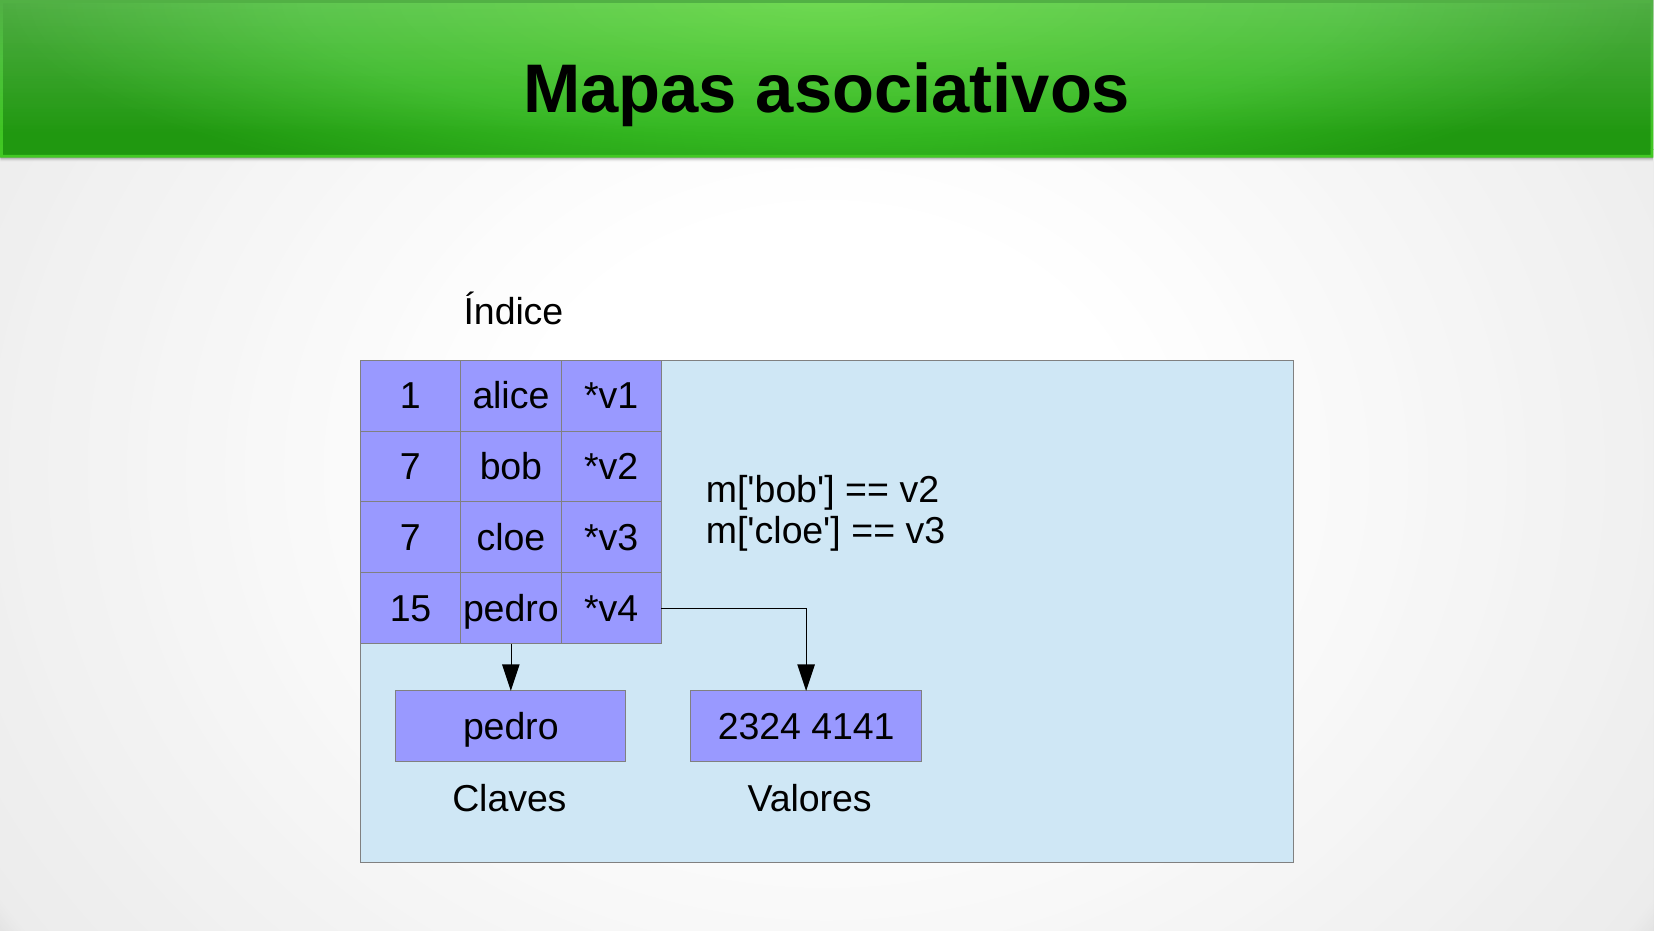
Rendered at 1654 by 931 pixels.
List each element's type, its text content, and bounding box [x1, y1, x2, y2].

text_box Claves [437, 769, 582, 827]
text_box Valores [732, 769, 887, 827]
text_box *v1 [561, 360, 662, 431]
text_box 15 [360, 572, 461, 644]
text_box pedro [395, 690, 626, 762]
title Mapas asociativos [82, 35, 1571, 142]
text_box *v4 [561, 572, 662, 644]
text_box pedro [461, 572, 561, 644]
text_box *v3 [561, 501, 662, 572]
text_box alice [461, 360, 561, 431]
text_box 7 [360, 431, 461, 501]
text_box [360, 360, 1294, 863]
text_box 1 [360, 360, 461, 431]
text_box 7 [360, 501, 461, 572]
text_box bob [461, 431, 561, 501]
text_box Índice [448, 283, 579, 341]
text_box *v2 [561, 431, 662, 501]
text_box cloe [461, 501, 561, 572]
text_box 2324 4141 [690, 690, 922, 762]
text_box m['bob'] == v2 m['cloe'] == v3 [691, 460, 961, 560]
